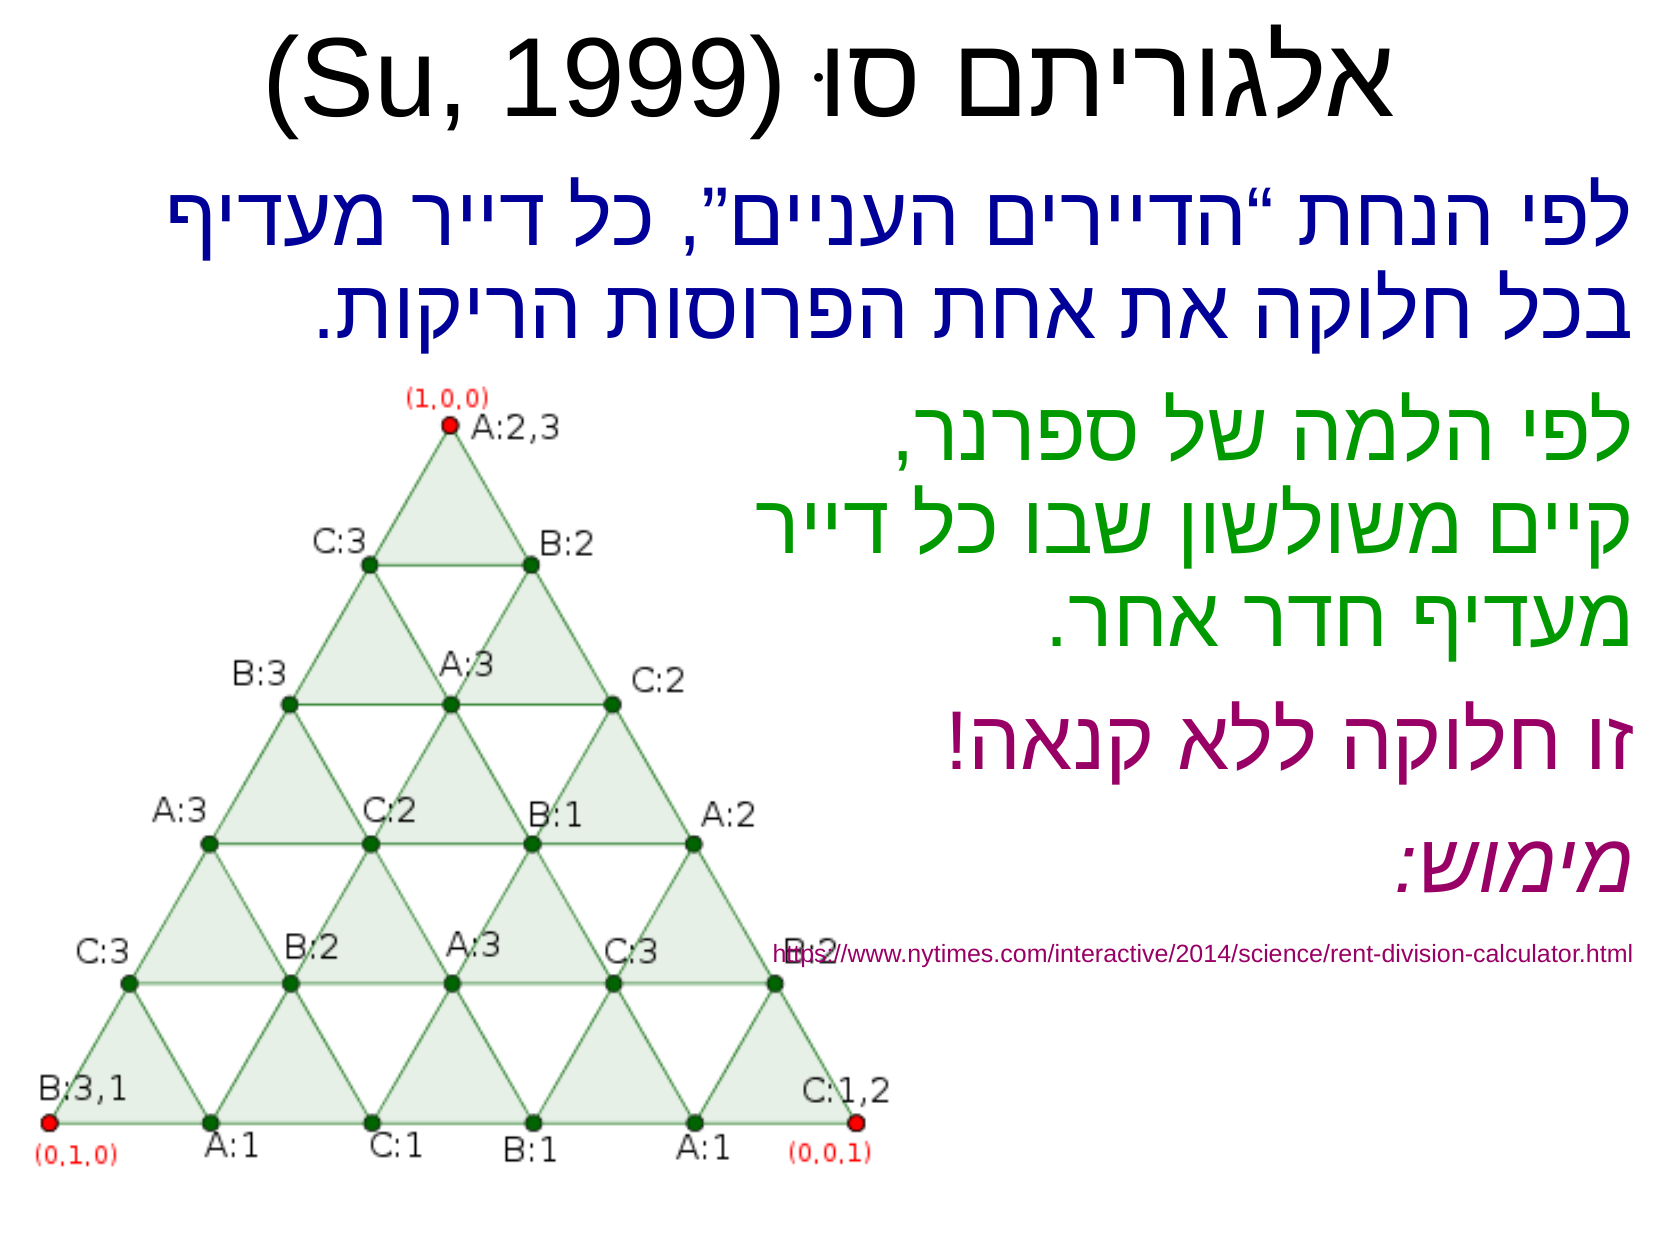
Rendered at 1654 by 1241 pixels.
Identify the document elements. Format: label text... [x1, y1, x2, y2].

picture [5, 344, 916, 1226]
list לפי הנחת “הדיירים העניים”, כל דייר מעדיף בכל חלוקה את אחת הפרוסות הריקות. לפי הלמה של ספרנר, קיים משולשון שבו כל דייר מעדיף חדר אחר. זו חלוקה ללא קנאה! מימוש: https://www.nytimes.com/interactive/2014/science/rent-division-calculator.html [15, 170, 1636, 1216]
title אלגוריתם סוּ (Su, 1999) [2, 2, 1654, 153]
